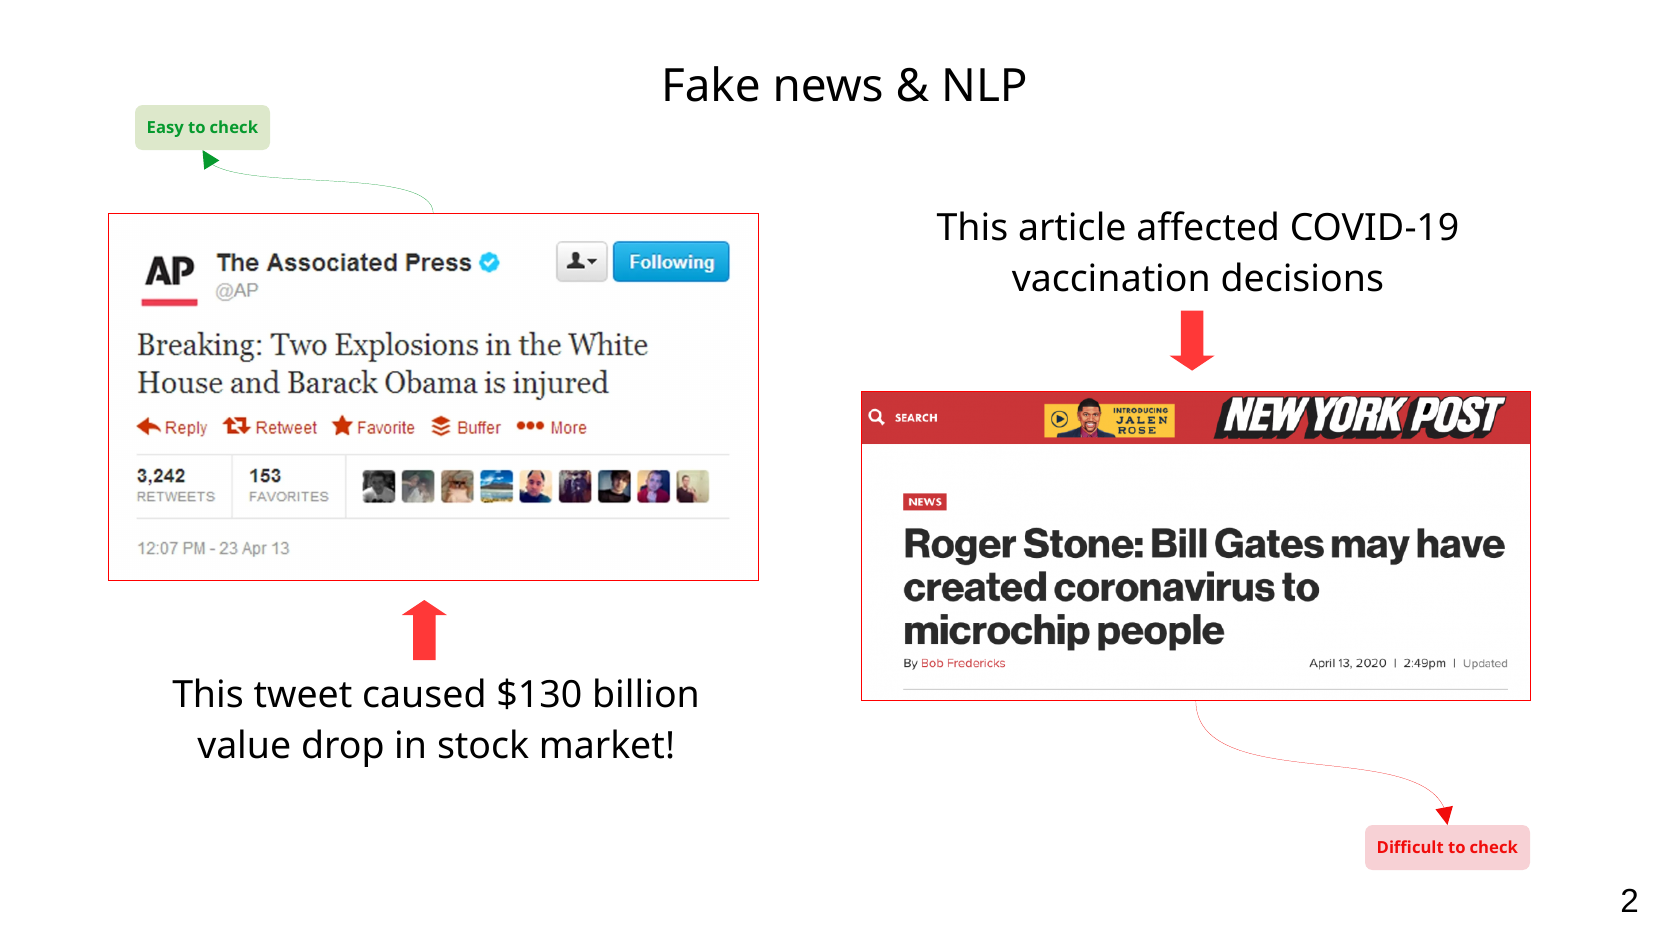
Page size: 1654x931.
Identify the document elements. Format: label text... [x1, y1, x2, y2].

text_box Difficult to check [1365, 825, 1531, 871]
text_box [1169, 310, 1215, 371]
text_box This article affected COVID-19 vaccination decisions [869, 193, 1527, 314]
picture [108, 213, 759, 581]
text_box Easy to check [135, 105, 271, 151]
text_box <number> [1024, 874, 1654, 931]
picture [861, 391, 1531, 701]
text_box This tweet caused $130 billion value drop in stock market! [107, 660, 766, 781]
text_box [401, 600, 447, 661]
text_box Fake news & NLP [376, 45, 1277, 123]
